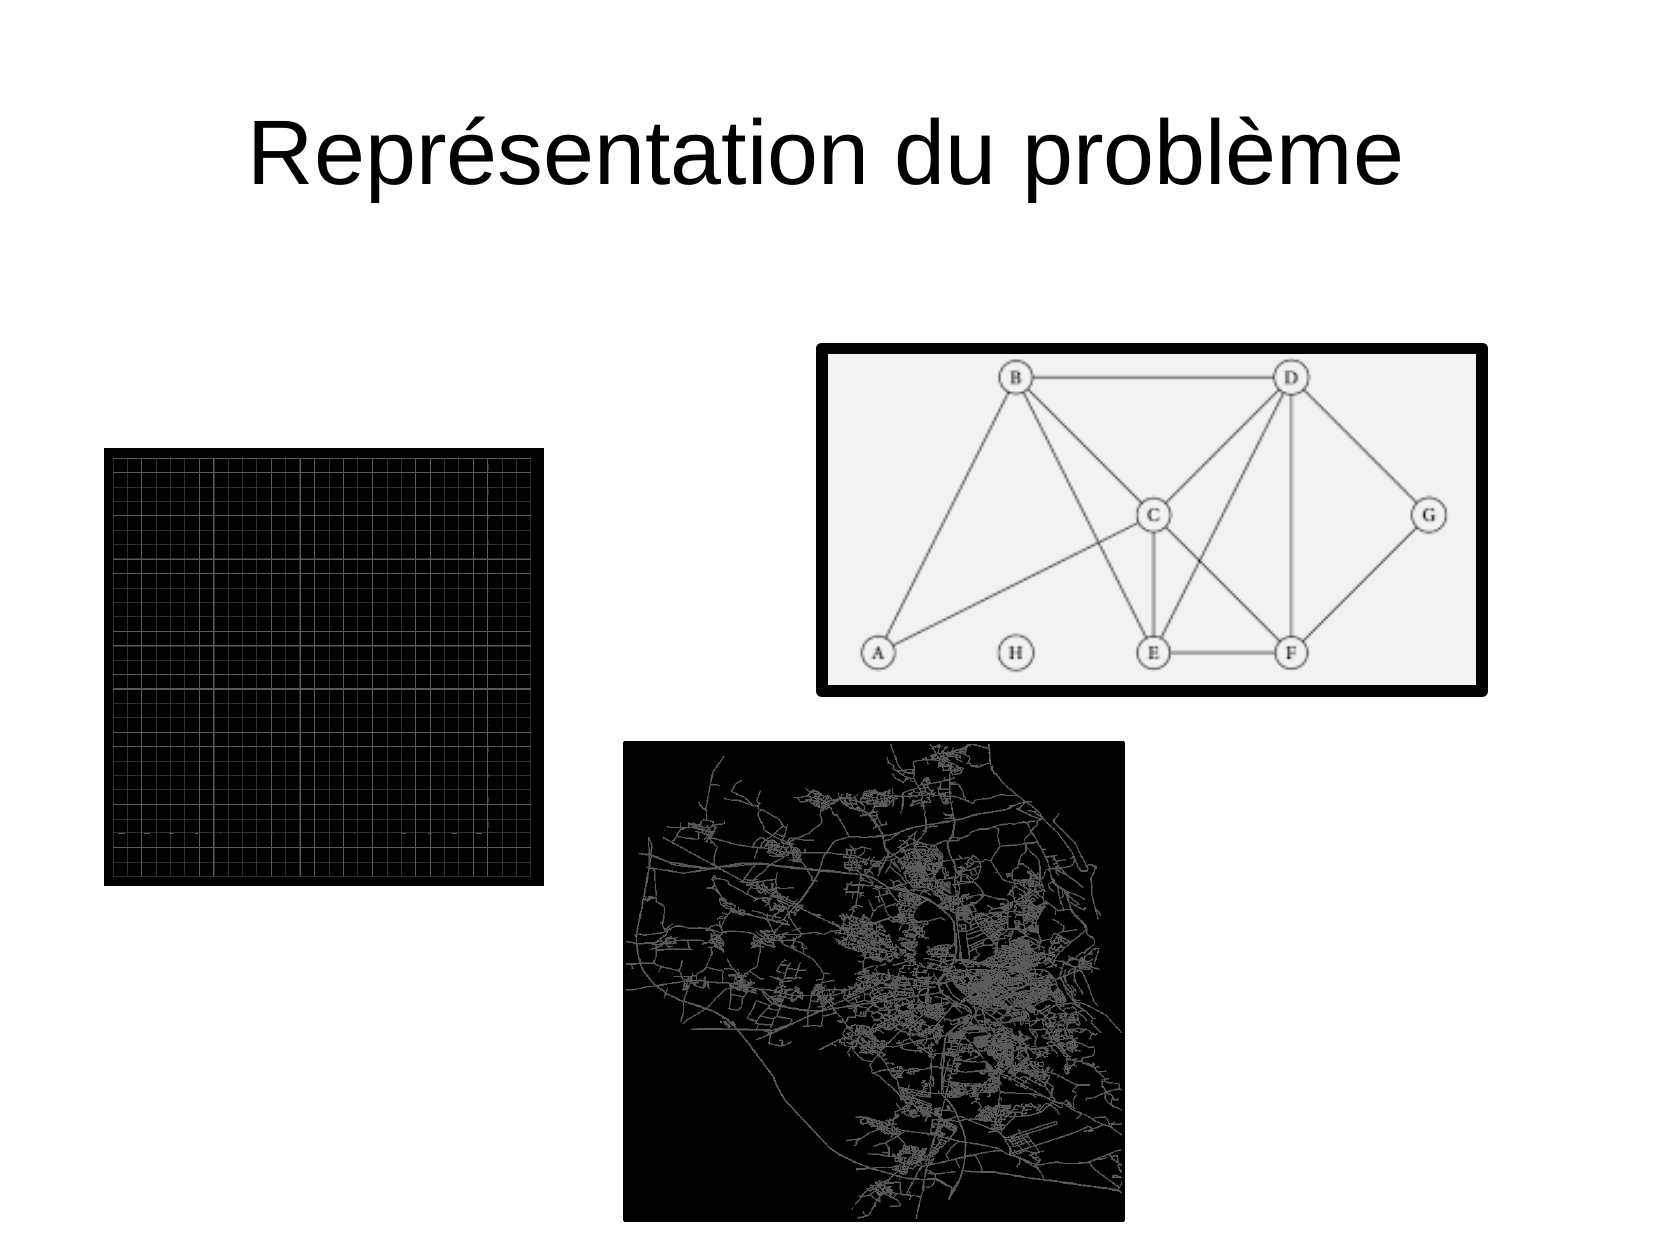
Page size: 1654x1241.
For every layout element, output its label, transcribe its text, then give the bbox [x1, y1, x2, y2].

picture [827, 354, 1477, 686]
title Représentation du problème [82, 49, 1571, 257]
picture [104, 448, 544, 886]
picture [625, 744, 1123, 1219]
